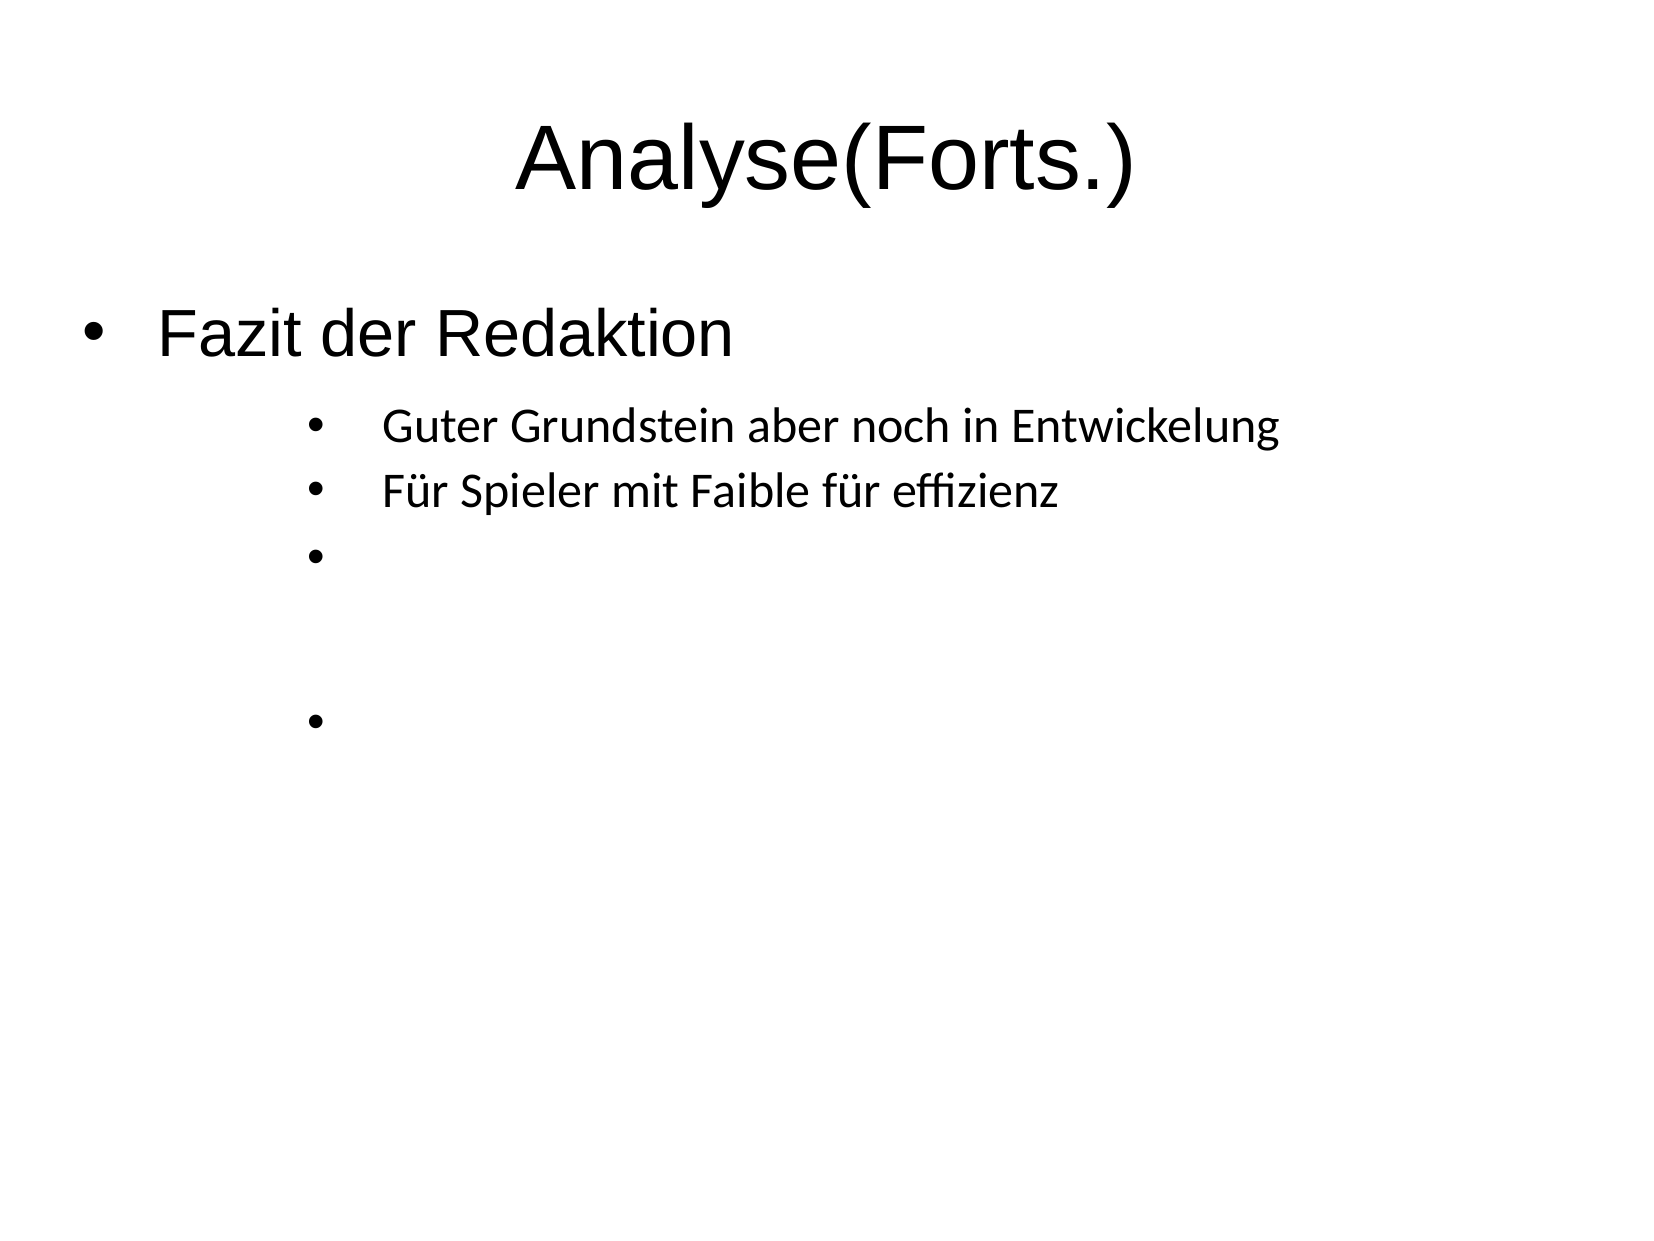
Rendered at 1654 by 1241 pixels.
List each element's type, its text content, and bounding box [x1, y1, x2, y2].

title Analyse(Forts.) [82, 49, 1571, 257]
list Fazit der Redaktion Guter Grundstein aber noch in Entwickelung Für Spieler mit Faible für effizienz [82, 290, 1571, 1109]
